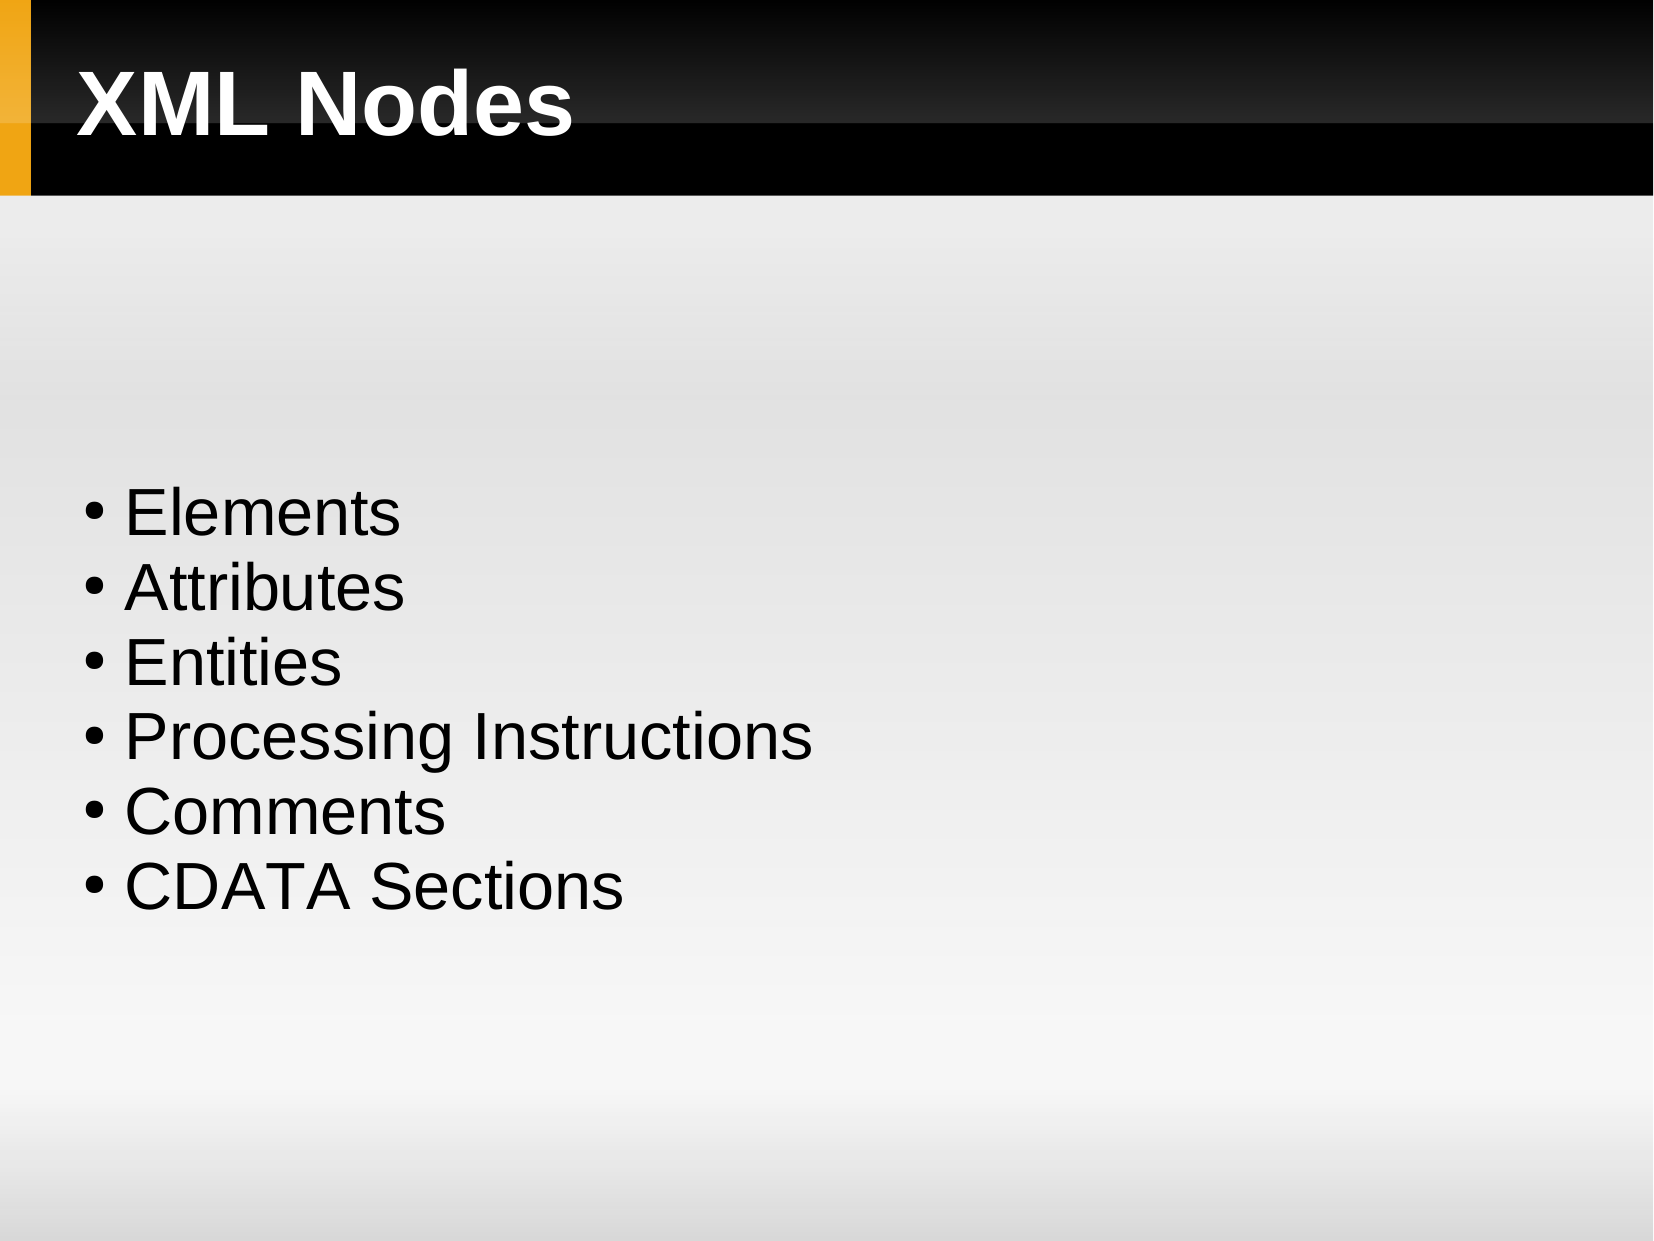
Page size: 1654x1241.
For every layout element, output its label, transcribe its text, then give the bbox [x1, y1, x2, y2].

title XML Nodes [76, 0, 1565, 208]
subtitle Elements Attributes Entities Processing Instructions Comments CDATA Sections [82, 290, 1571, 1109]
picture [0, 0, 1654, 1241]
